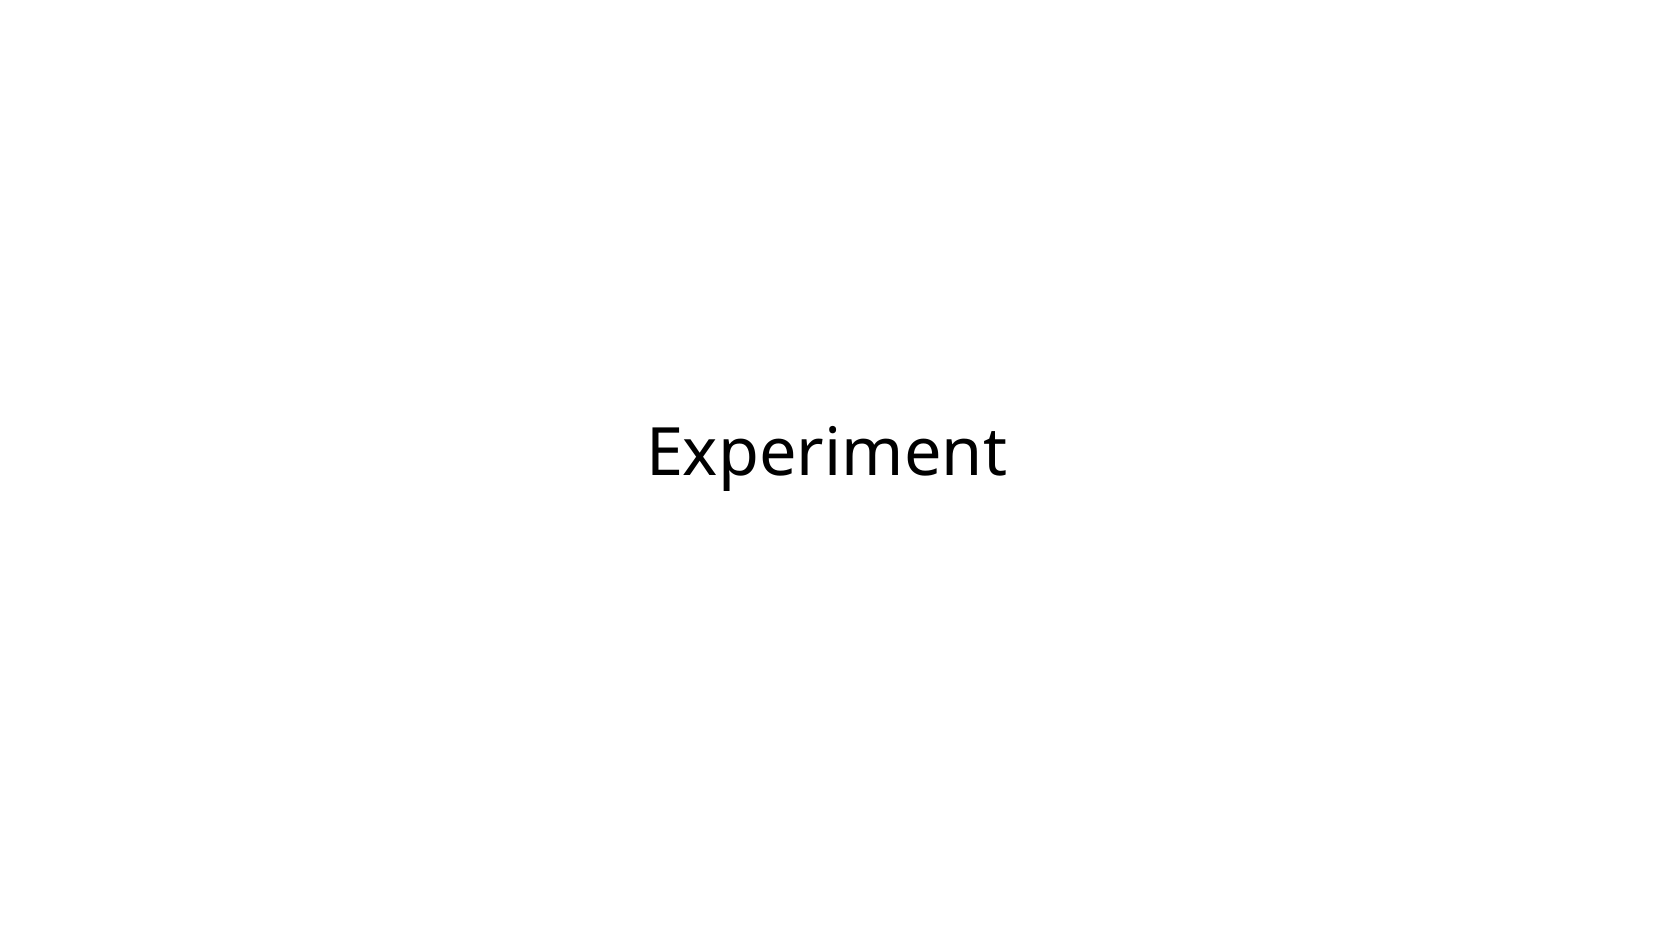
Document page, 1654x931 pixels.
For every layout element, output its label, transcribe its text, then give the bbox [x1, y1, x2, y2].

subtitle Experiment [82, 217, 1571, 758]
